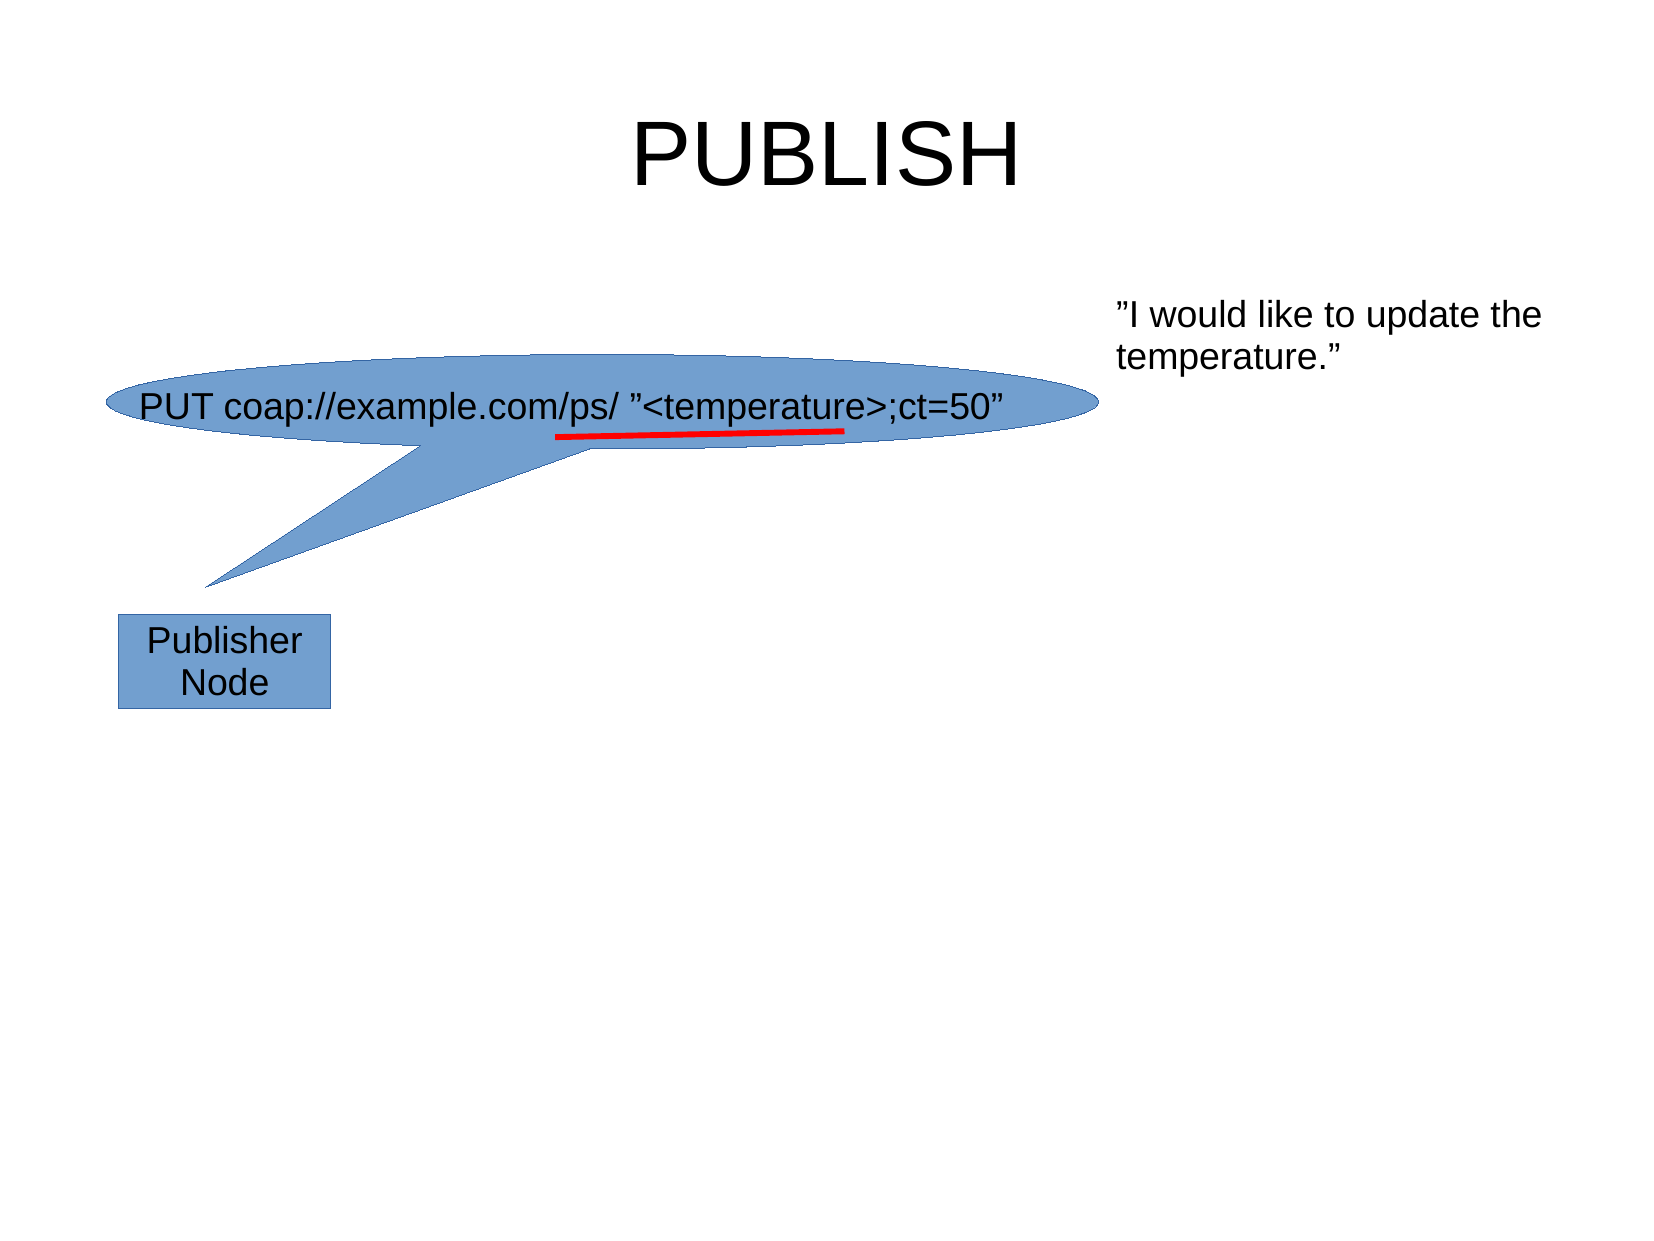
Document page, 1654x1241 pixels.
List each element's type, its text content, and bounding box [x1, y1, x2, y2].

text_box [1081, 389, 1099, 415]
title PUBLISH [82, 49, 1571, 257]
text_box [106, 389, 124, 415]
text_box PUT coap://example.com/ps/ ”<temperature>;ct=50” [124, 378, 1081, 477]
text_box ”I would like to update the temperature.” [1098, 283, 1630, 389]
text_box Publisher Node [118, 614, 331, 709]
text_box [173, 354, 1032, 378]
text_box [205, 477, 512, 588]
